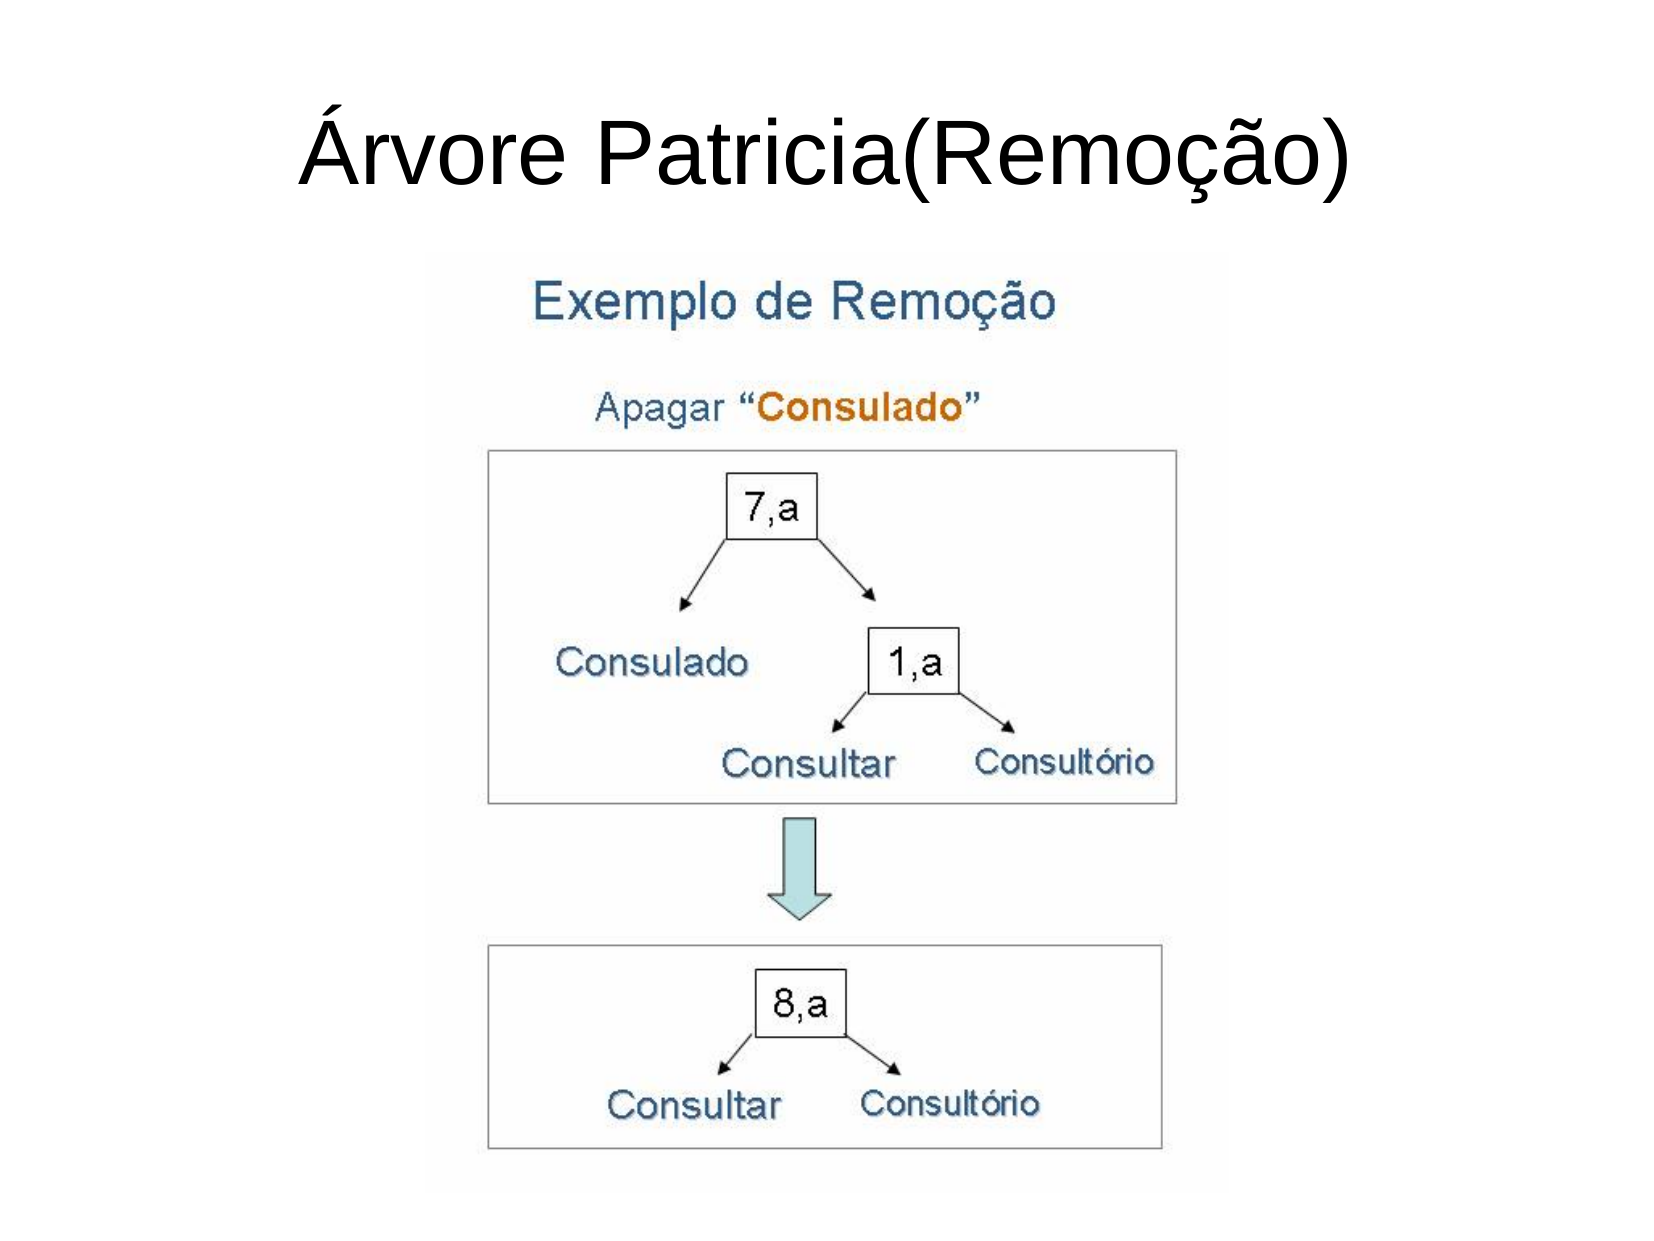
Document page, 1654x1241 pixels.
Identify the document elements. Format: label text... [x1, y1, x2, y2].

title Árvore Patricia(Remoção) [82, 49, 1571, 257]
picture [425, 252, 1229, 1193]
